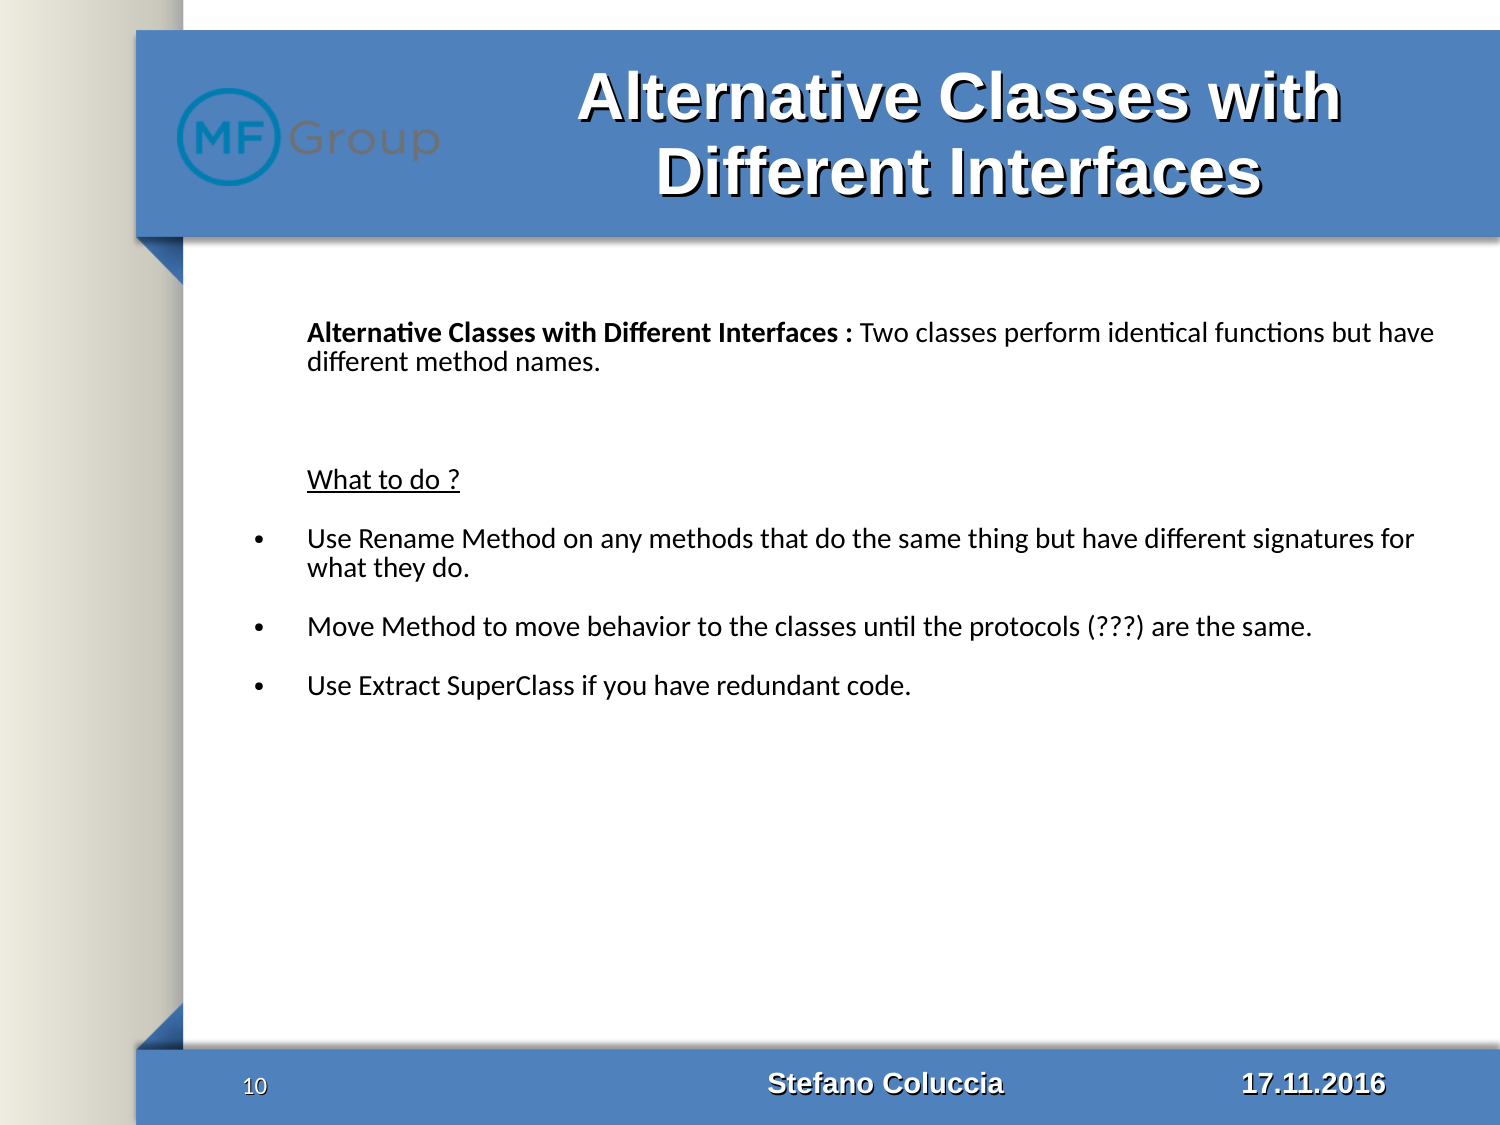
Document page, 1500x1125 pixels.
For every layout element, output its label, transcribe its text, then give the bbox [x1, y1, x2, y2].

picture [0, 0, 1500, 1125]
list Alternative Classes with Different Interfaces : Two classes perform identical functions but have different method names. What to do ? Use Rename Method on any methods that do the same thing but have different signatures for what they do. Move Method to move behavior to the classes until the protocols (???) are the same. Use Extract SuperClass if you have redundant code. [236, 261, 1453, 975]
title Stefano Coluccia [738, 1062, 1034, 1105]
title Alternative Classes with Different Interfaces [472, 38, 1447, 230]
title 17.11.2016 [1151, 1062, 1477, 1105]
